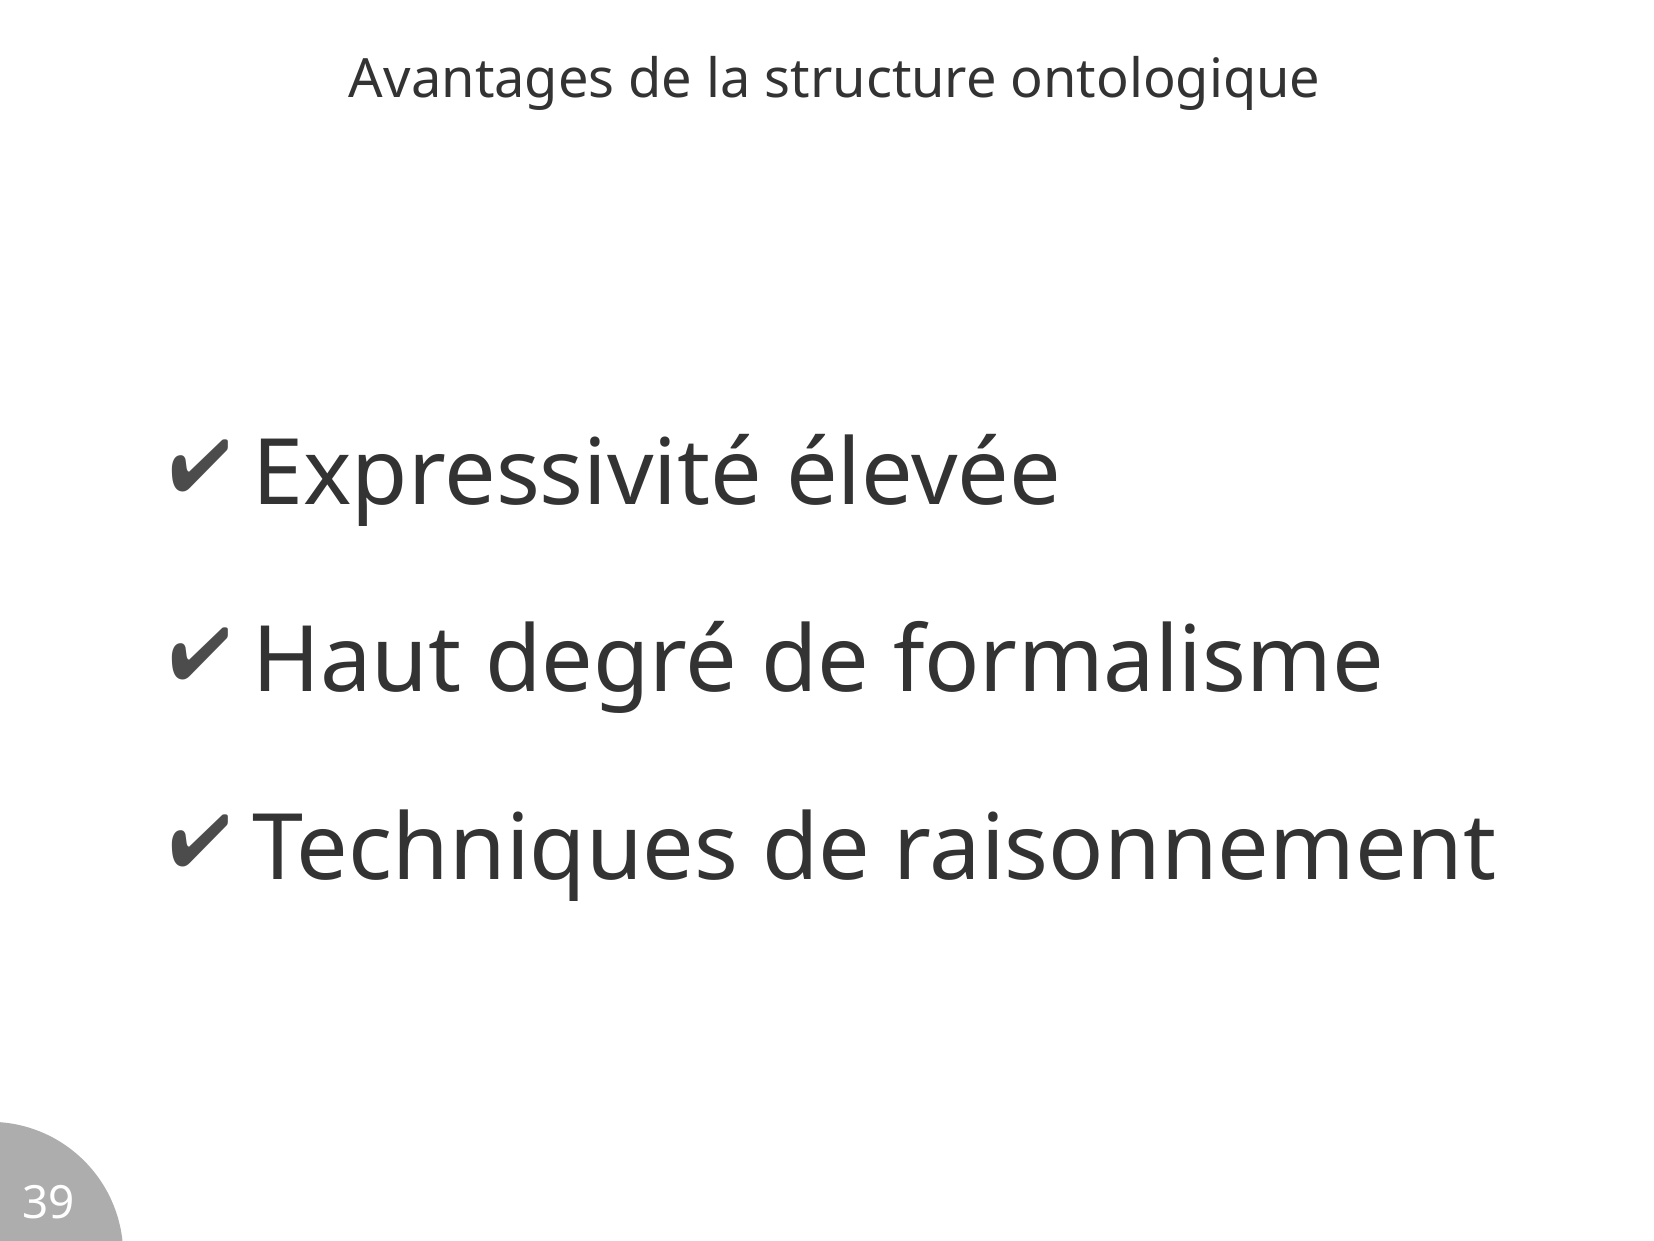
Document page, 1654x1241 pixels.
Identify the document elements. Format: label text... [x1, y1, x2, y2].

subtitle Expressivité élevée Haut degré de formalisme Techniques de raisonnement [180, 151, 1473, 1201]
text_box Avantages de la structure ontologique [50, 3, 1621, 151]
